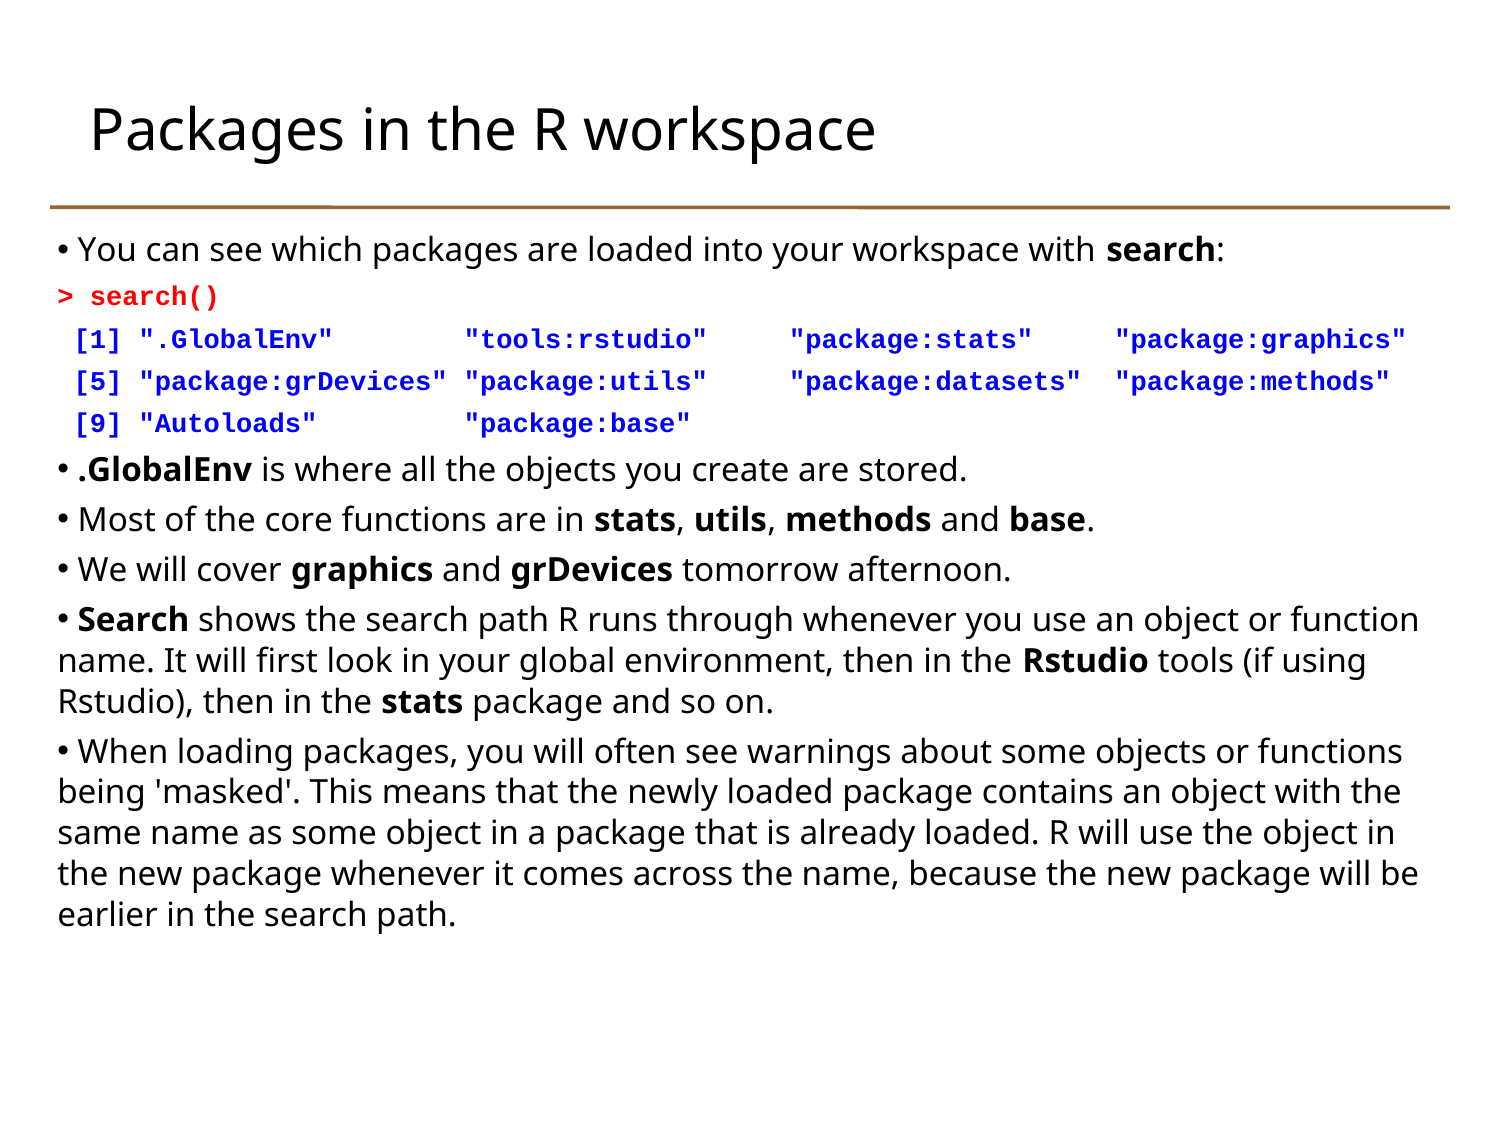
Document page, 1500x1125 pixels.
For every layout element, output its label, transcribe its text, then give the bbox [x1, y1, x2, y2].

text_box Packages in the R workspace [75, 32, 1425, 221]
text_box You can see which packages are loaded into your workspace with search: > search() [1] ".GlobalEnv" "tools:rstudio" "package:stats" "package:graphics" [5] "package:grDevices" "package:utils" "package:datasets" "package:methods" [9] "Autoloads" "package:base" .GlobalEnv is where all the objects you create are stored. Most of the core functions are in stats, utils, methods and base. We will cover graphics and grDevices tomorrow afternoon. Search shows the search path R runs through whenever you use an object or function name. It will first look in your global environment, then in the Rstudio tools (if using Rstudio), then in the stats package and so on. When loading packages, you will often see warnings about some objects or functions being 'masked'. This means that the newly loaded package contains an object with the same name as some object in a package that is already loaded. R will use the object in the new package whenever it comes across the name, because the new package will be earlier in the search path. [57, 227, 1438, 946]
